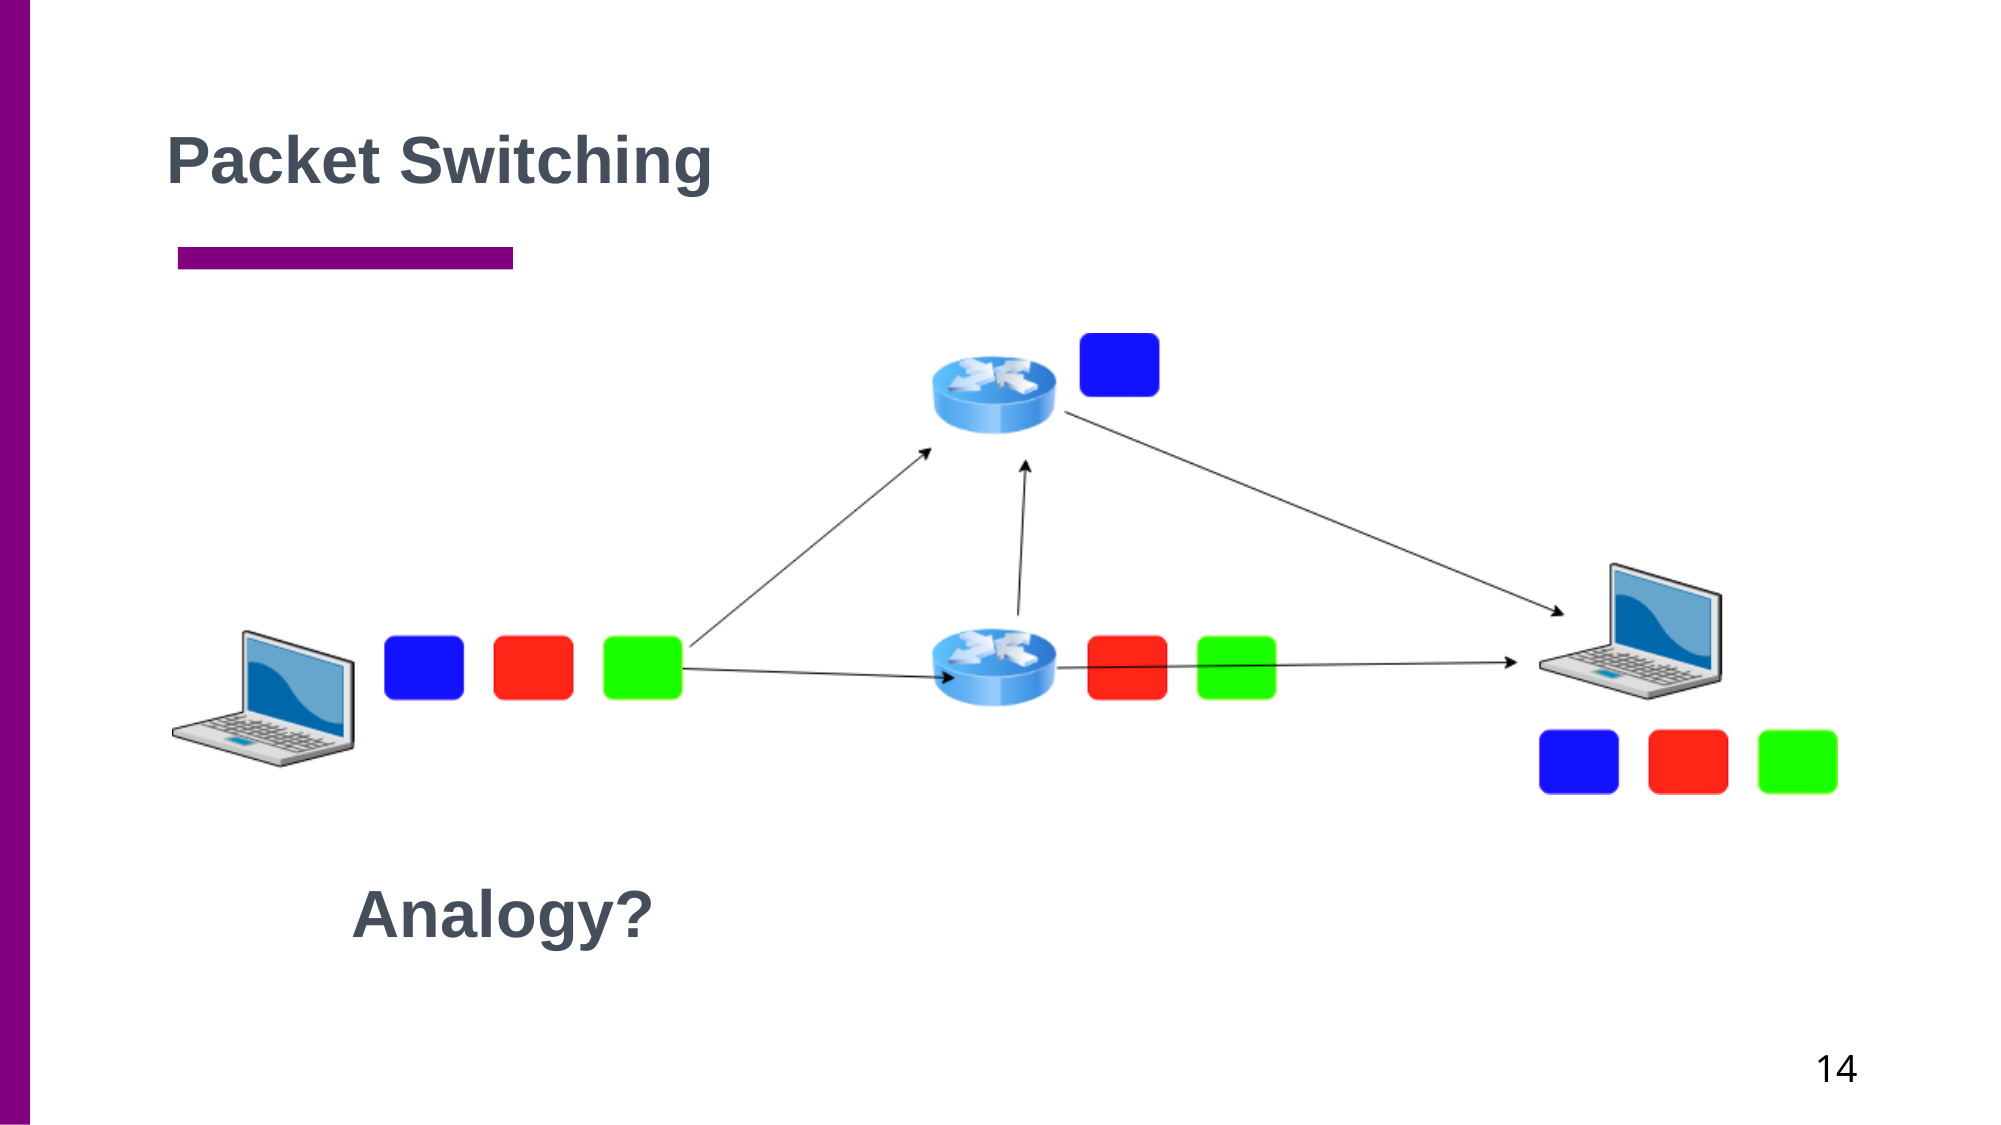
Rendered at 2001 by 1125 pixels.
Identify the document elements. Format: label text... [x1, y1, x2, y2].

text_box Analogy? [337, 870, 916, 960]
text_box Packet Switching [151, 0, 1849, 212]
picture [172, 333, 1838, 795]
